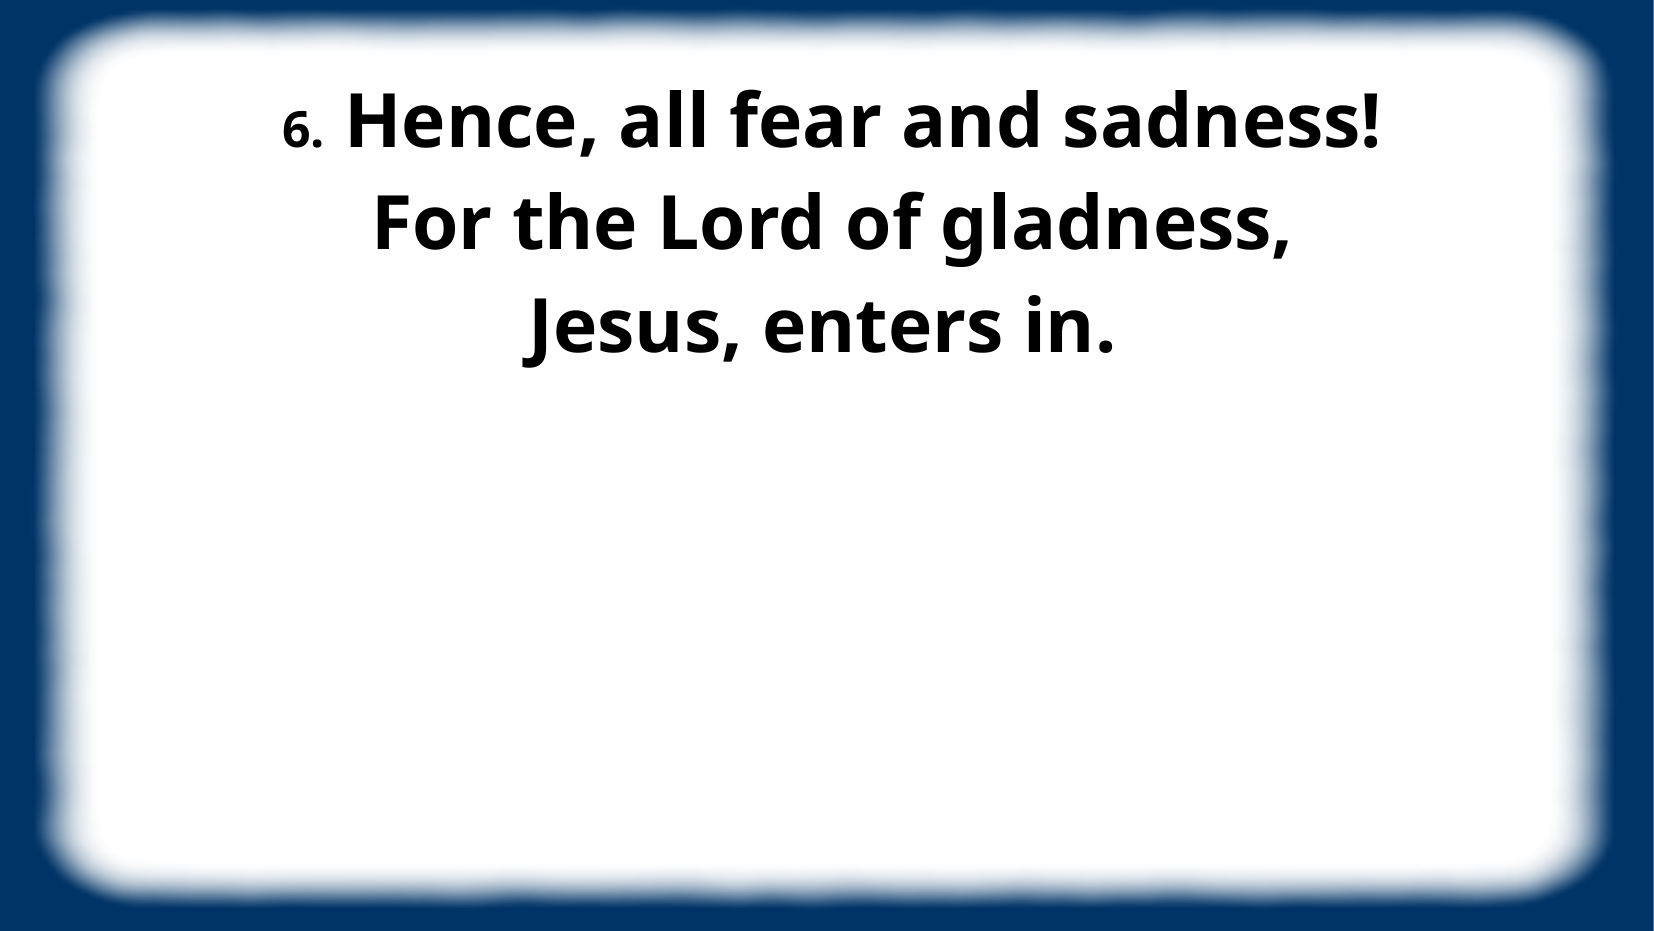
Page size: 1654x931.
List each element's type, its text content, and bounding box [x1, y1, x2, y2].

text_box 6. Hence, all fear and sadness! For the Lord of gladness, Jesus, enters in. [90, 60, 1576, 391]
picture [0, 0, 1654, 931]
